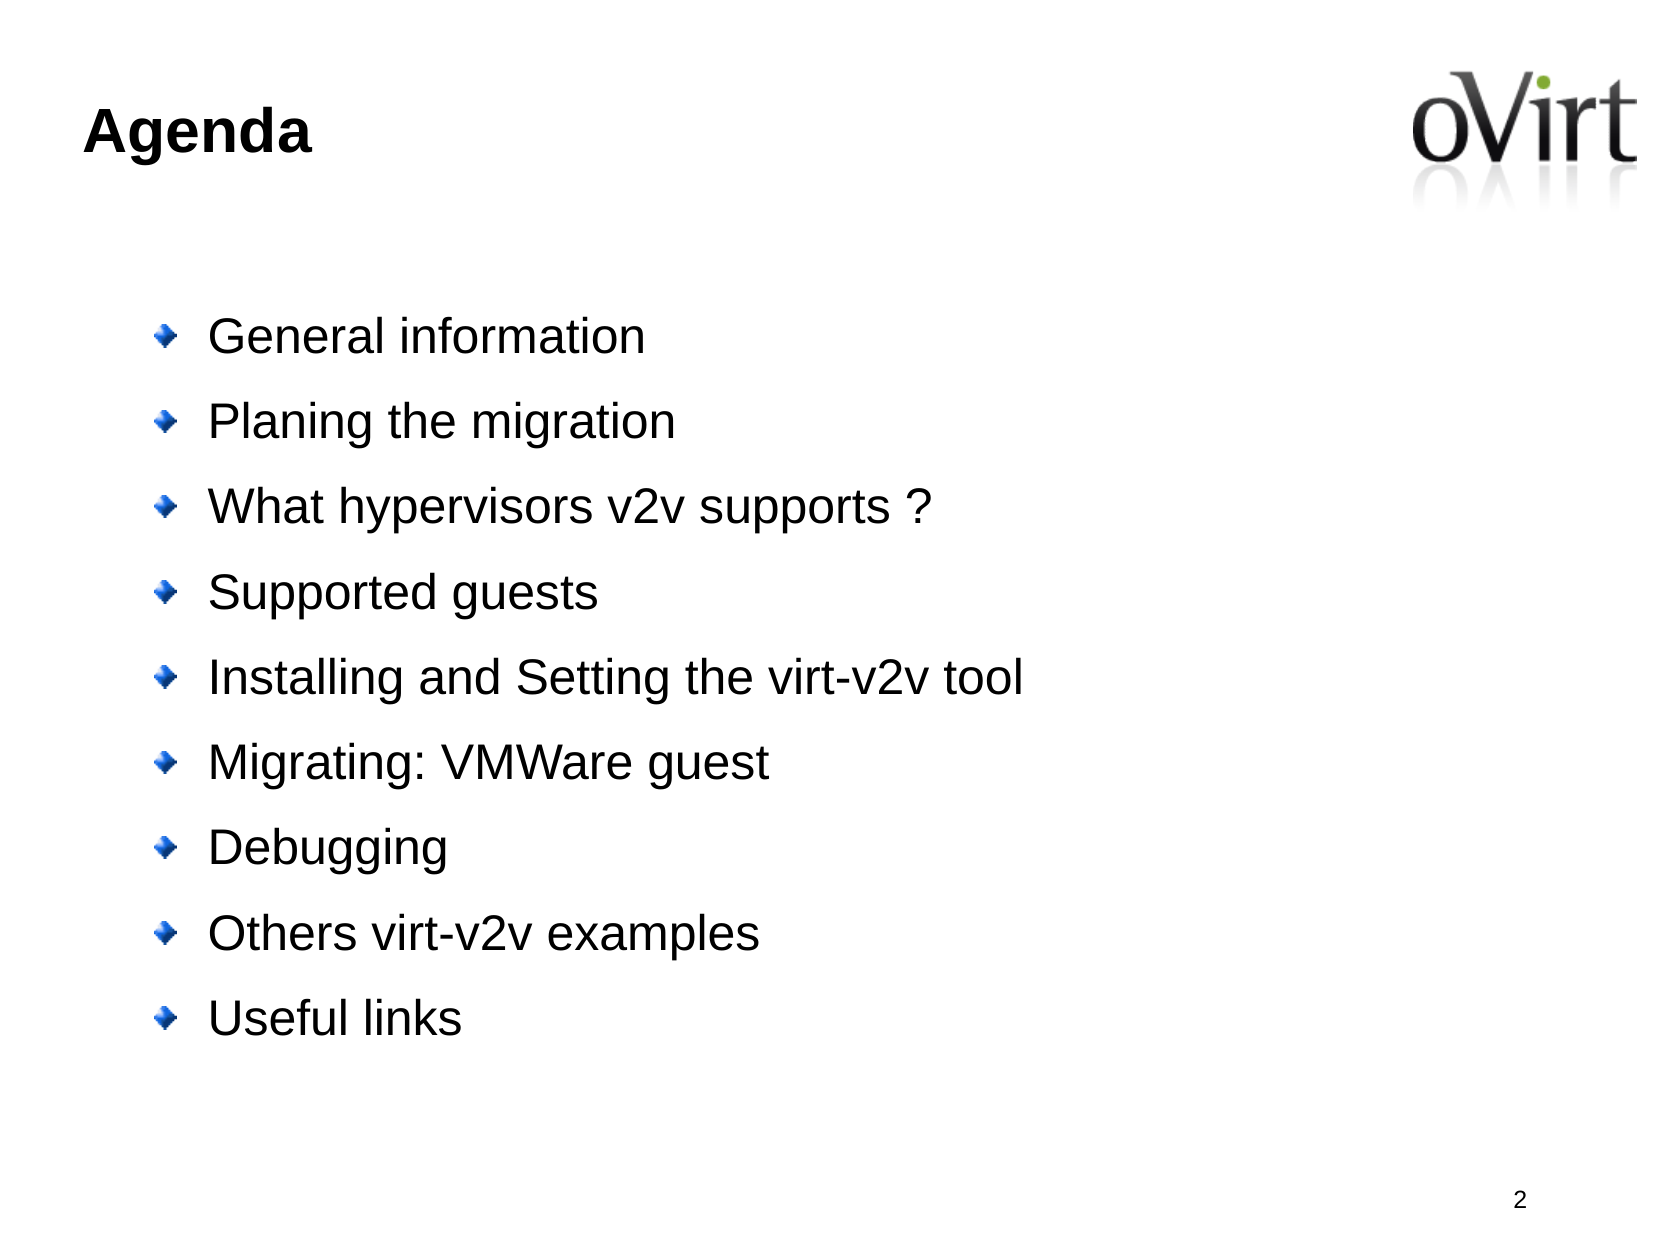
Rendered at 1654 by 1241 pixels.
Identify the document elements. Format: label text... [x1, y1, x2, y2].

picture [1413, 63, 1637, 212]
list General information Planing the migration What hypervisors v2v supports ? Supported guests Installing and Setting the virt-v2v tool Migrating: VMWare guest Debugging Others virt-v2v examples Useful links [136, 308, 1331, 1102]
title Agenda [82, 37, 1303, 226]
